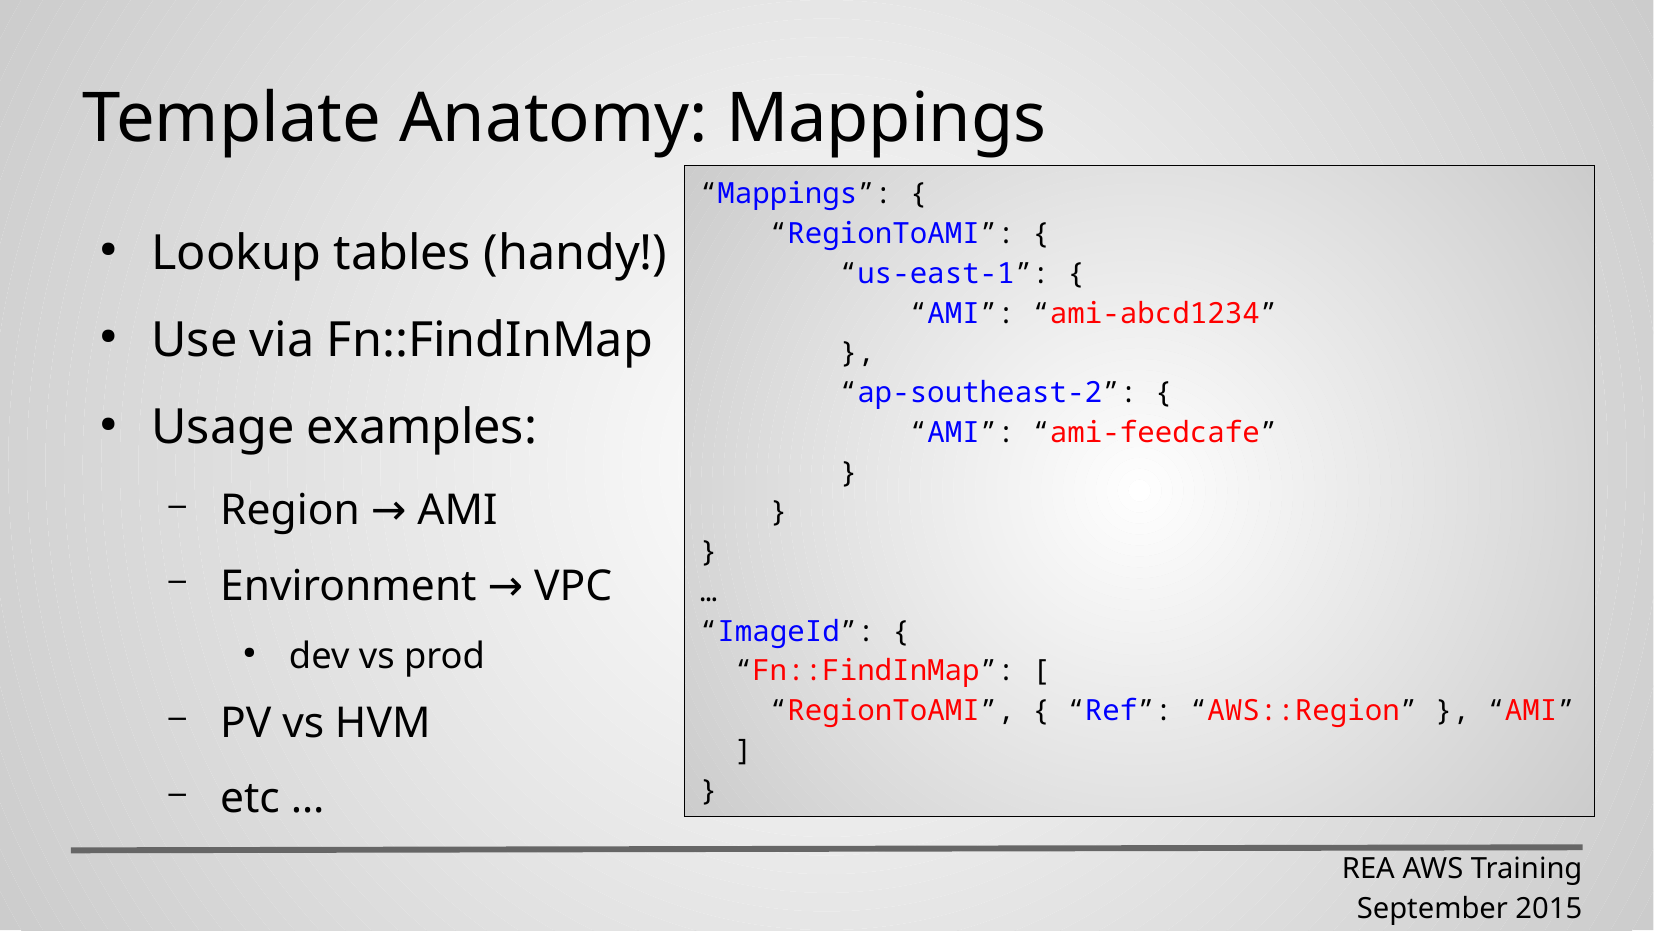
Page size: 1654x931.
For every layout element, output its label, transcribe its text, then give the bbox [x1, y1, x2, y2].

title Template Anatomy: Mappings [82, 36, 1571, 193]
list Lookup tables (handy!) Use via Fn::FindInMap Usage examples: Region → AMI Environment → VPC dev vs prod PV vs HVM etc … [82, 217, 1571, 827]
text_box “Mappings”: { “RegionToAMI”: { “us-east-1”: { “AMI”: “ami-abcd1234” }, “ap-southeast-2”: { “AMI”: “ami-feedcafe” } } } … “ImageId”: { “Fn::FindInMap”: [ “RegionToAMI”, { “Ref”: “AWS::Region” }, “AMI” ] } [684, 165, 1595, 804]
